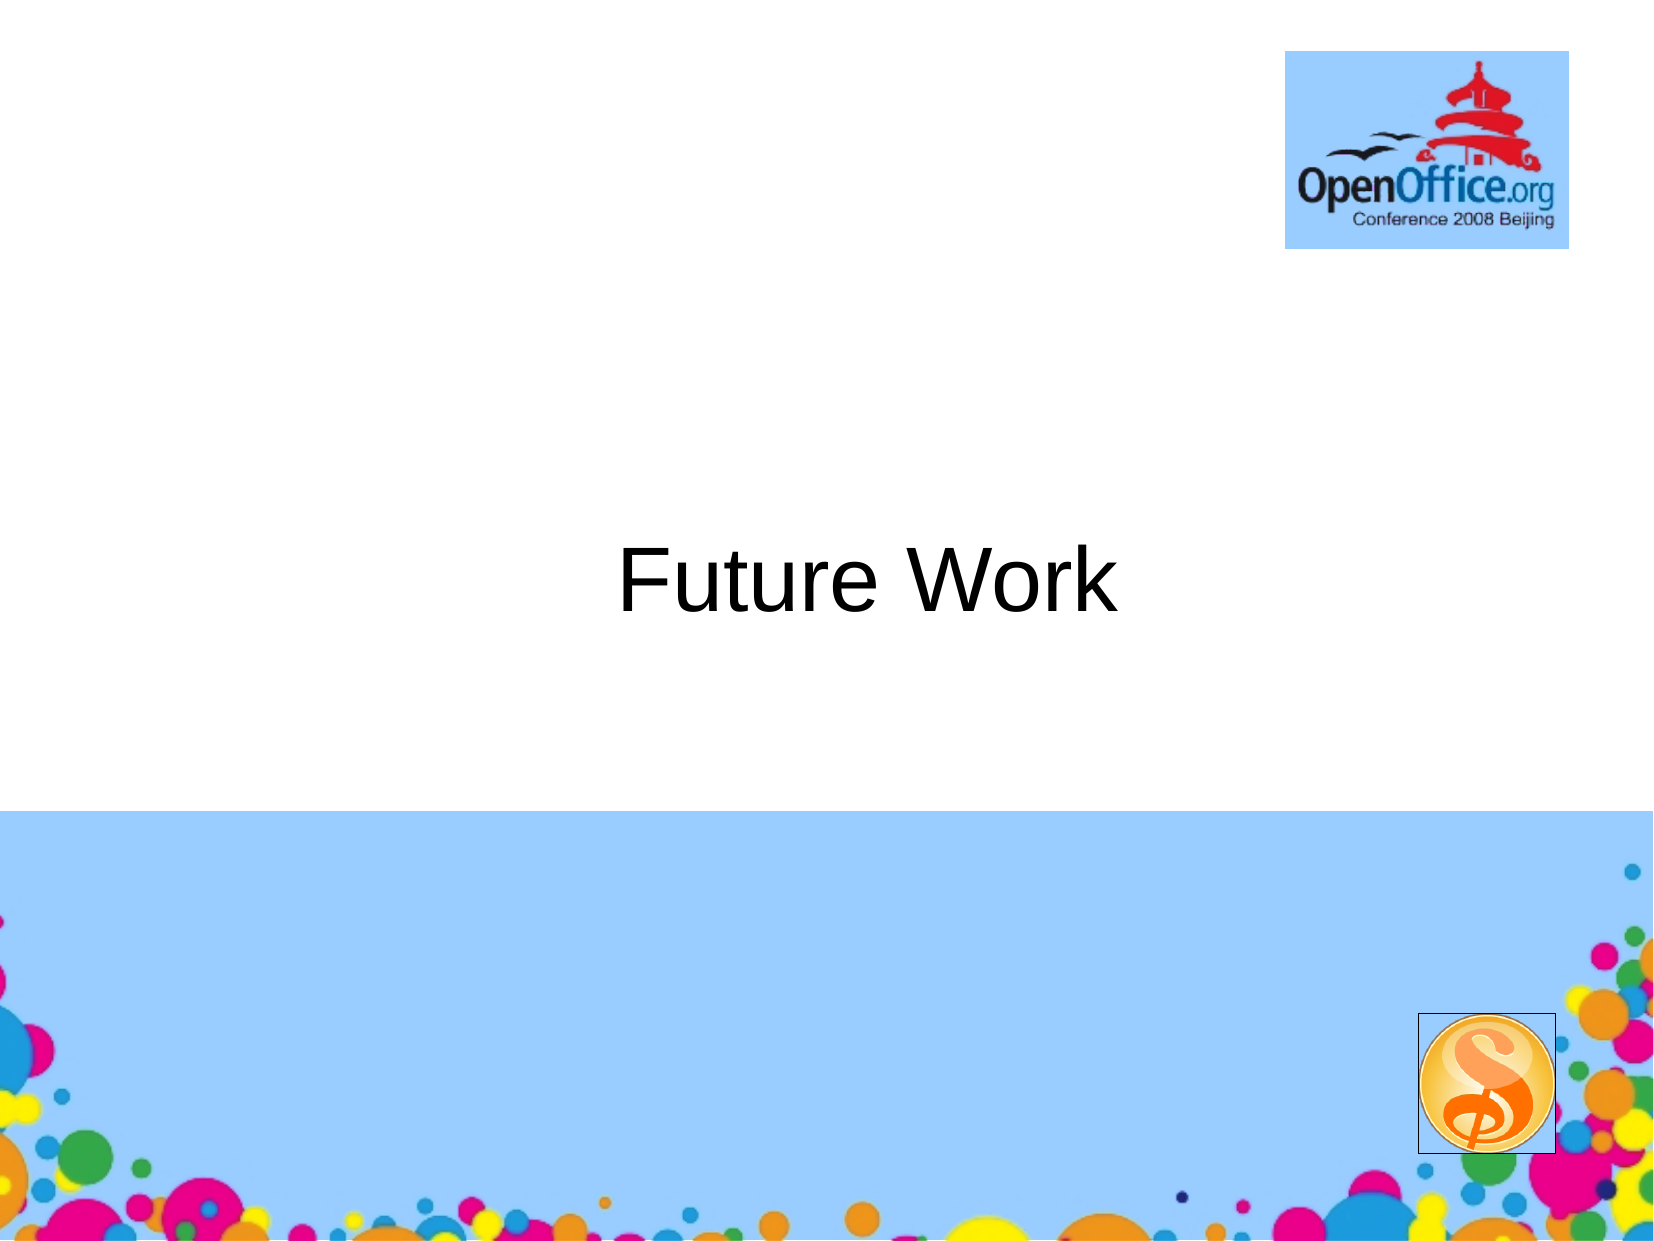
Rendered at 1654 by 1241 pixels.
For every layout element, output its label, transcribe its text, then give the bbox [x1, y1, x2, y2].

title Future Work [152, 528, 1584, 632]
picture [0, 810, 1654, 1241]
picture [1285, 51, 1569, 250]
